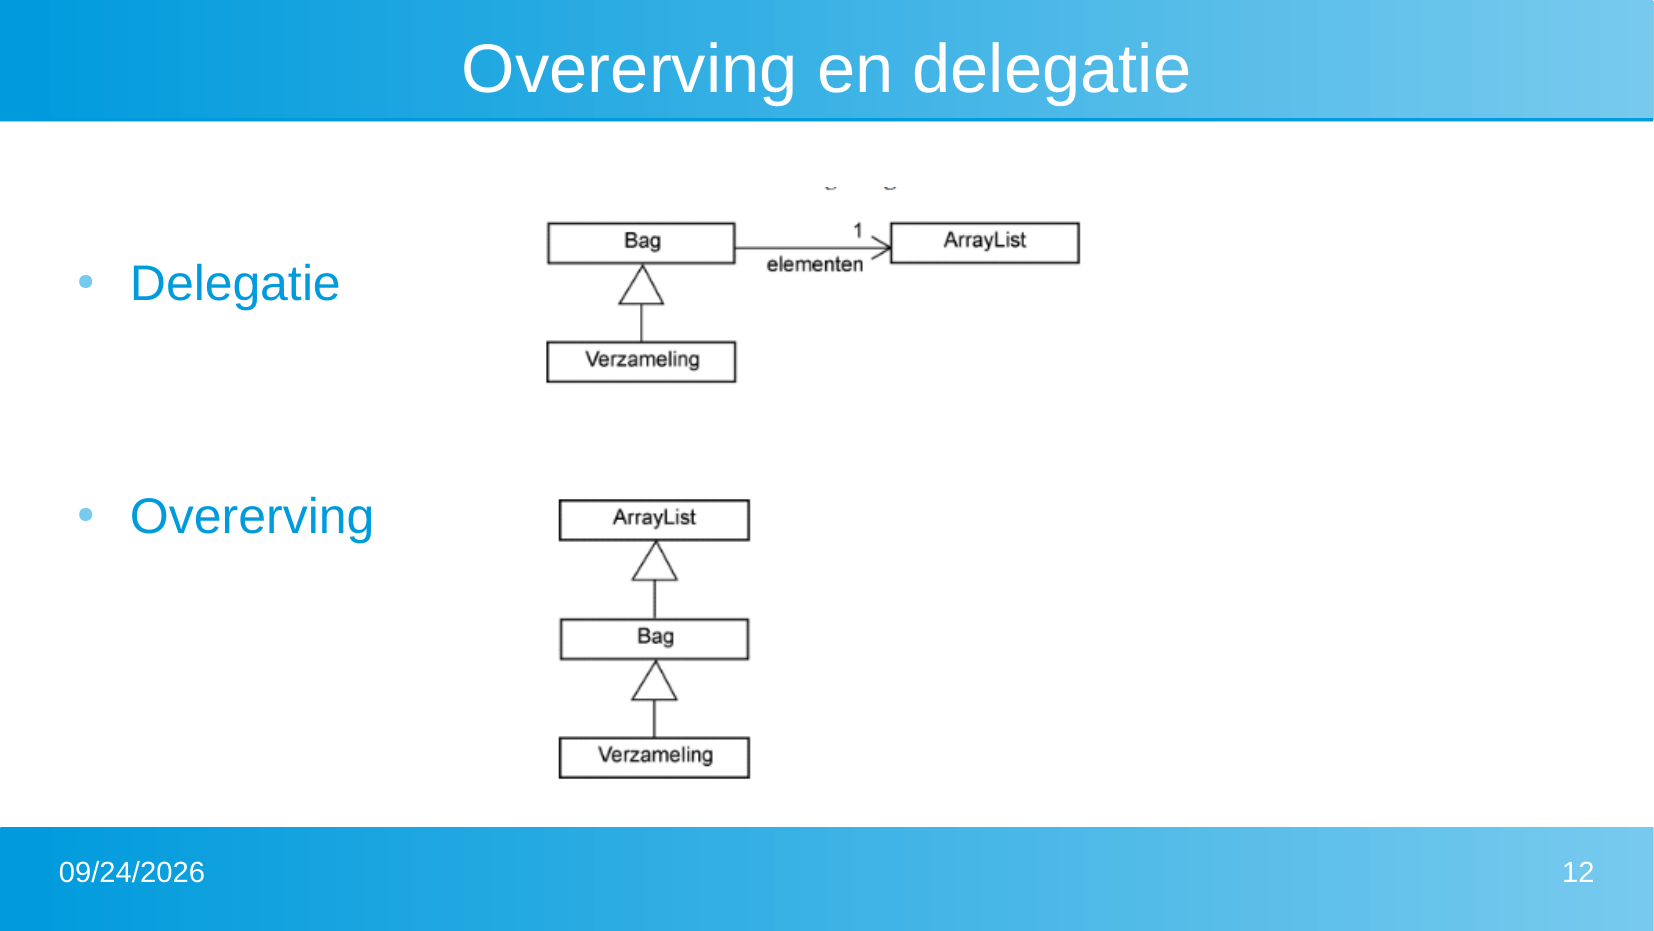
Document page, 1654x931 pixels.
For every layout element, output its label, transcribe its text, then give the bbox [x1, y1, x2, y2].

list Delegatie Overerving [59, 177, 1595, 768]
picture [498, 476, 788, 812]
title Overerving en delegatie [59, 29, 1595, 108]
picture [470, 187, 1351, 408]
